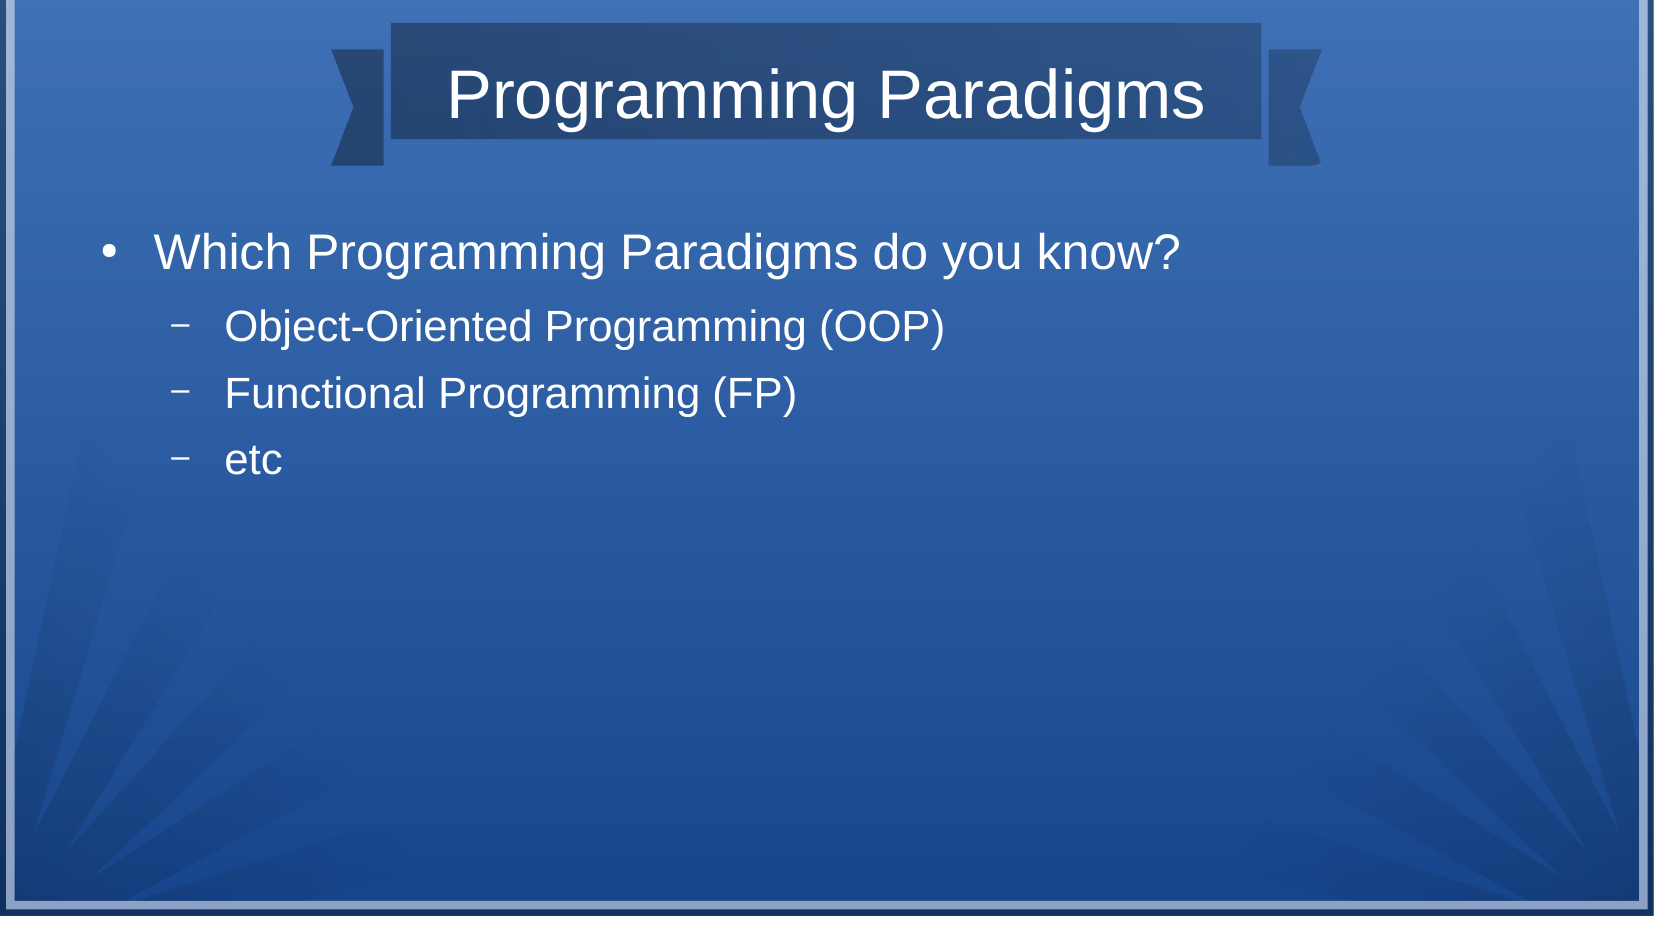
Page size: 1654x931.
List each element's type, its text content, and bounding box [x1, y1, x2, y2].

title Programming Paradigms [389, 35, 1264, 154]
list Which Programming Paradigms do you know? Object-Oriented Programming (OOP) Functional Programming (FP) etc [82, 224, 1571, 848]
